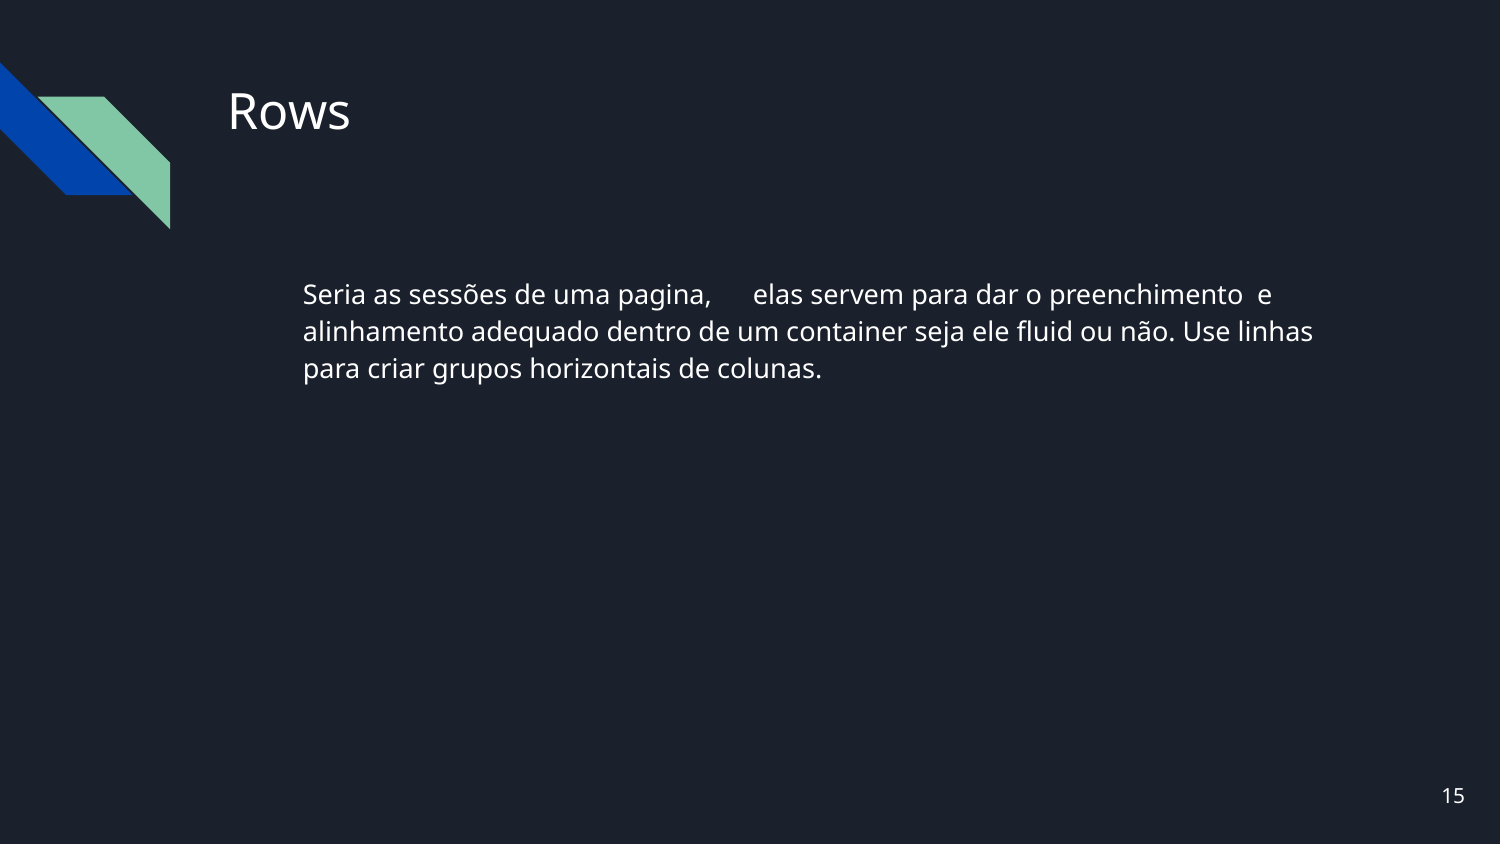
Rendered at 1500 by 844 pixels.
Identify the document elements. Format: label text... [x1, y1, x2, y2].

title Rows [212, 64, 1368, 215]
slide_number <número> [1389, 764, 1480, 830]
list Seria as sessões de uma pagina, elas servem para dar o preenchimento e alinhamento adequado dentro de um container seja ele fluid ou não. Use linhas para criar grupos horizontais de colunas. [212, 257, 1368, 735]
